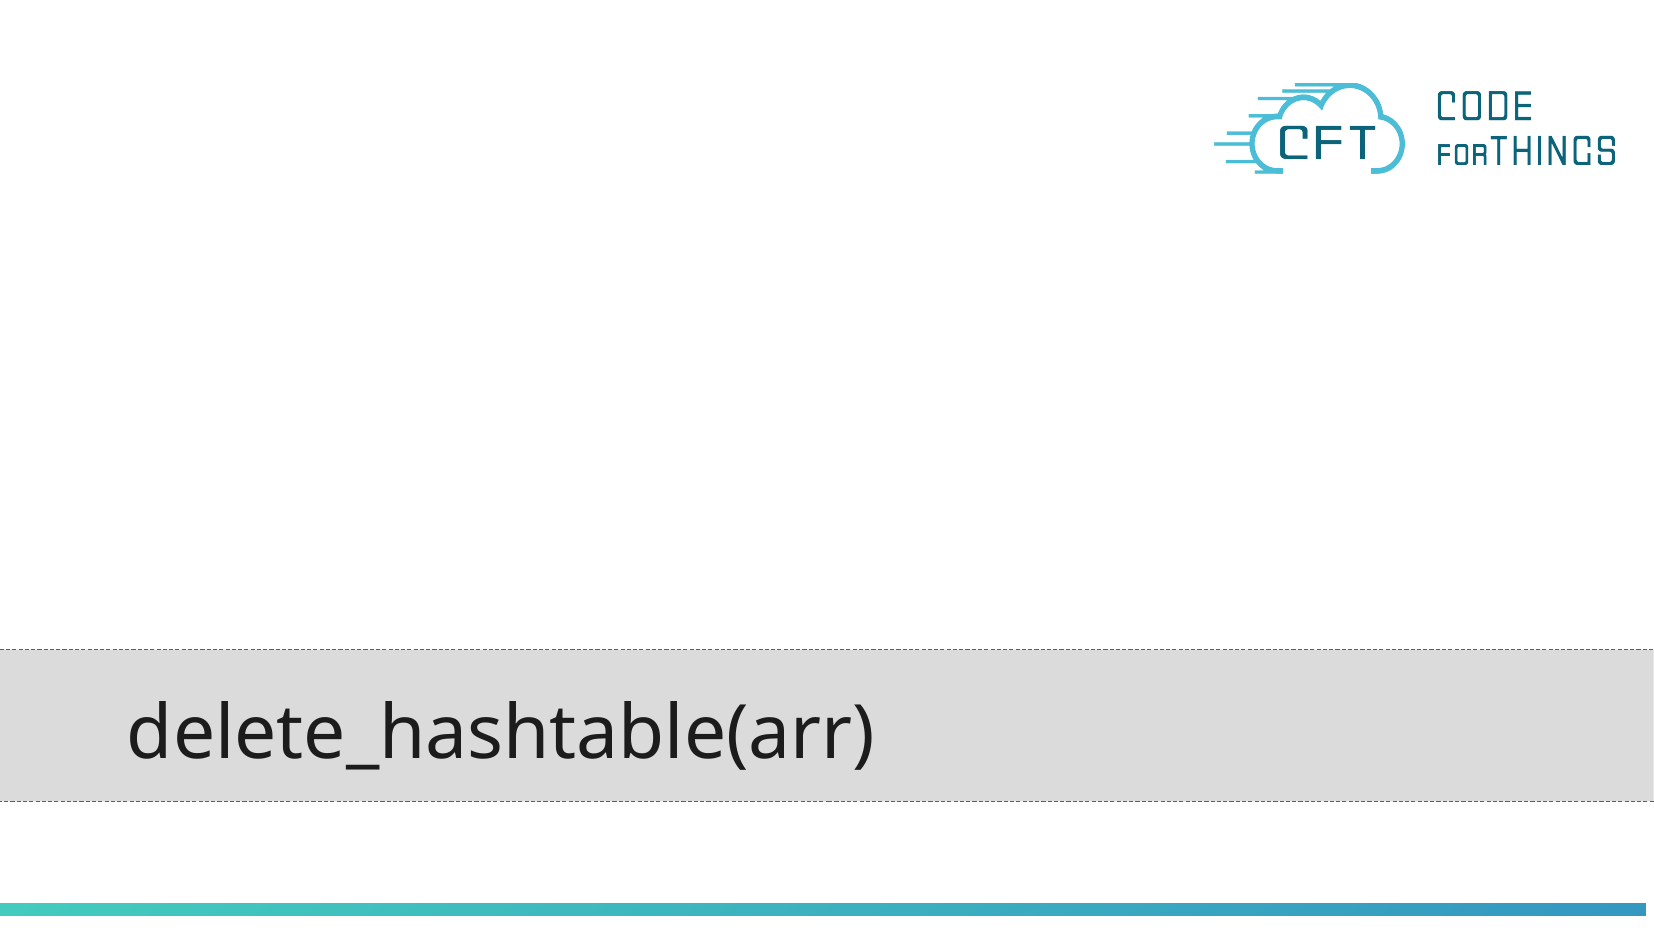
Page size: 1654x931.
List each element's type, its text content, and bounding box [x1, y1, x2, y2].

picture [1214, 83, 1615, 174]
title delete_hashtable(arr) [53, 626, 1642, 832]
